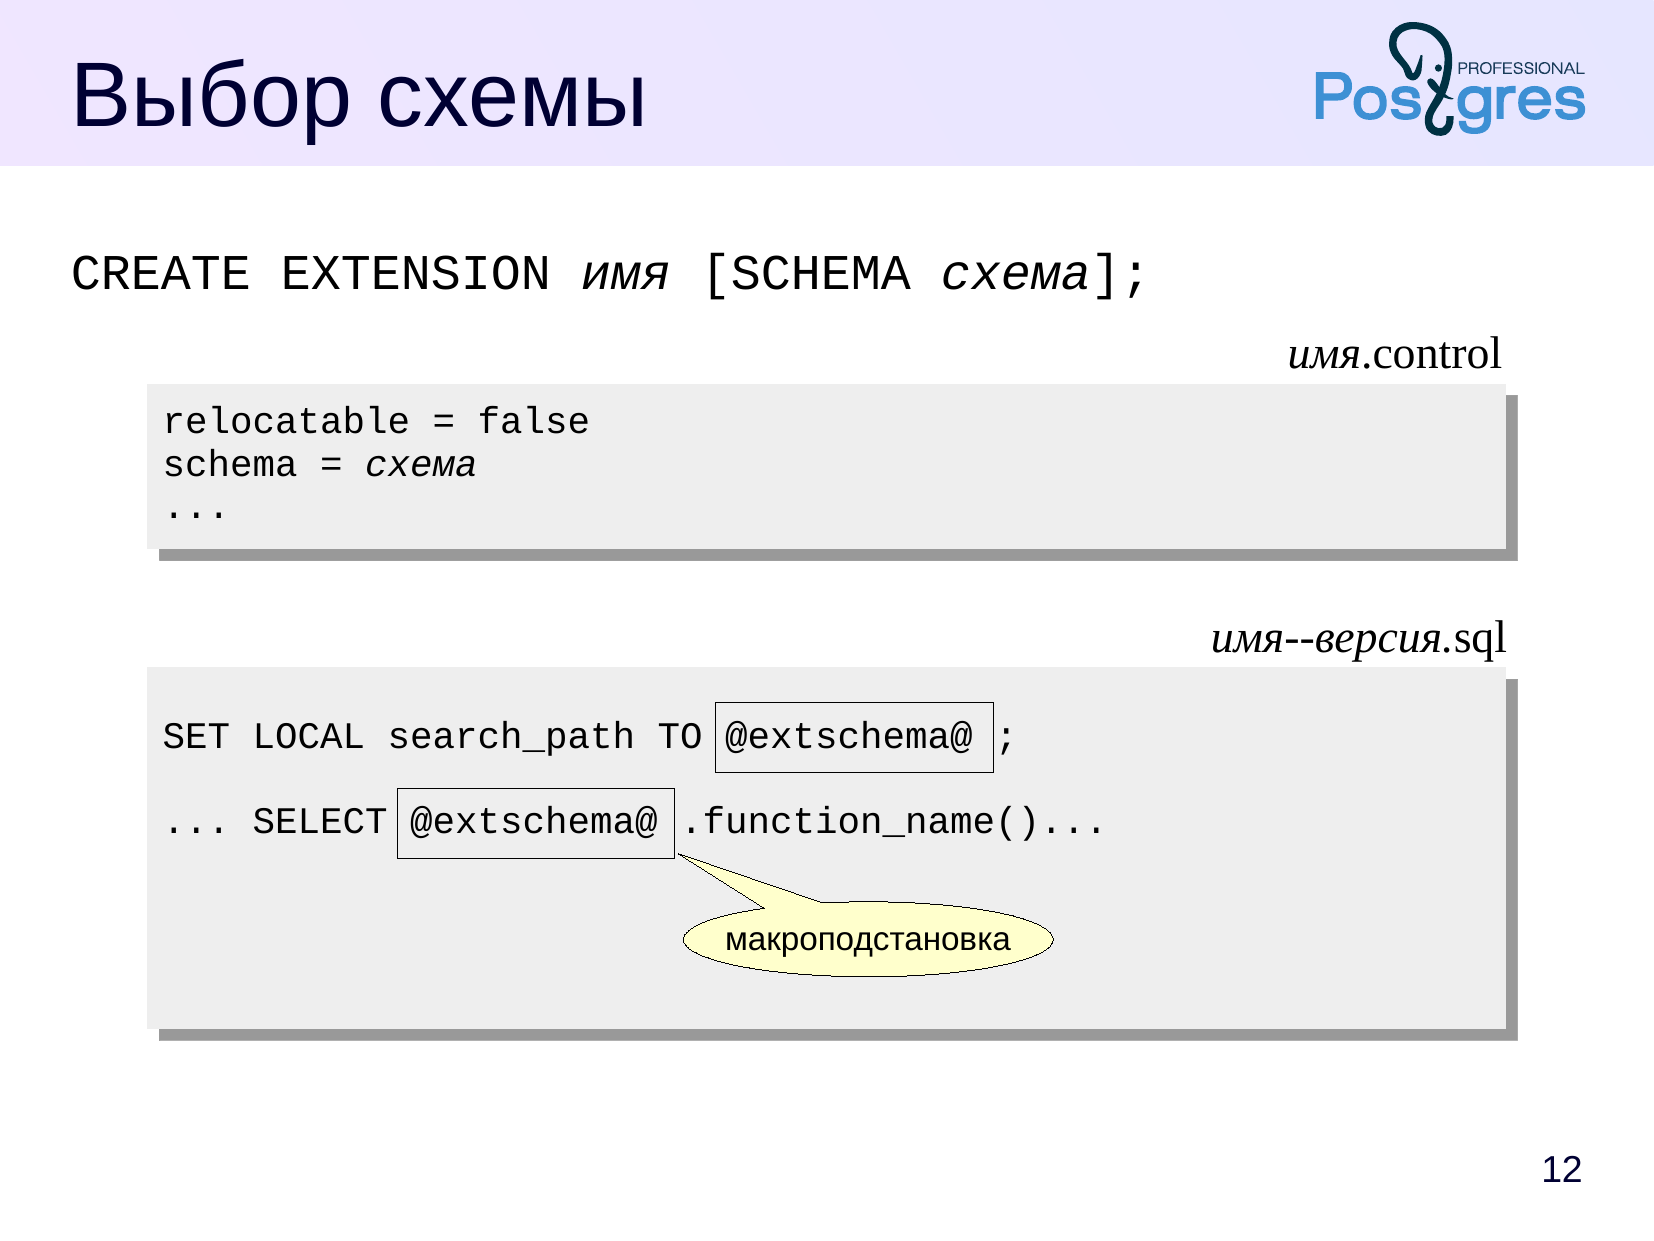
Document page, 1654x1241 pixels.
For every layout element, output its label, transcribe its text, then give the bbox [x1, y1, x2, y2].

text_box макроподстановка [678, 853, 1054, 977]
text_box имя--версия.sql [1196, 604, 1523, 671]
list CREATE EXTENSION имя [SCHEMA схема]; [70, 248, 1583, 340]
text_box SET LOCAL search_path TO @extschema@ ; ... SELECT @extschema@ .function_name()... [147, 667, 1506, 1029]
text_box [397, 788, 675, 859]
title Выбор схемы [70, 43, 1241, 147]
text_box имя.control [1272, 320, 1518, 387]
text_box [715, 702, 994, 773]
text_box relocatable = false schema = схема ... [147, 384, 1506, 549]
